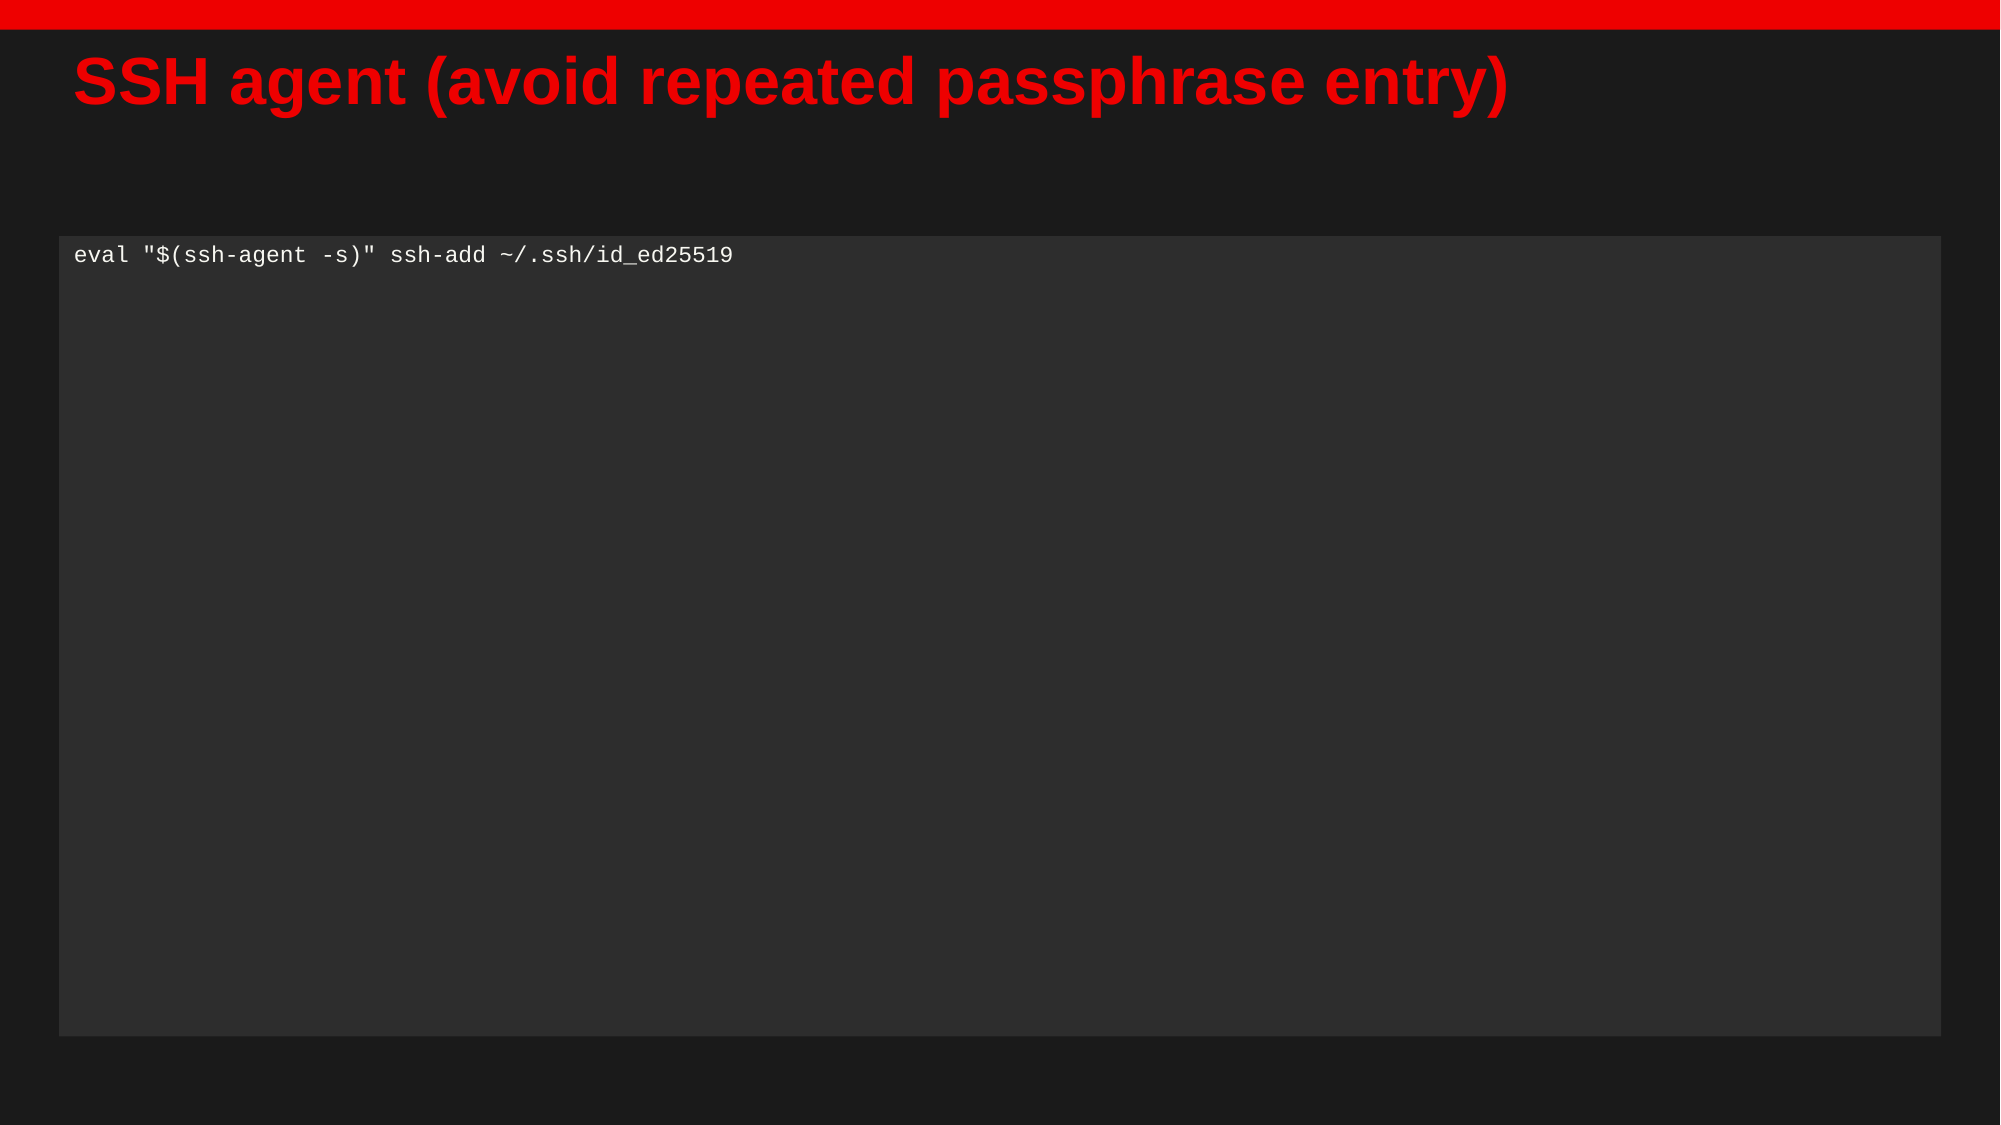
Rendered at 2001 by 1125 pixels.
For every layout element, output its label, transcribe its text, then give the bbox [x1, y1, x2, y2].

text_box eval "$(ssh-agent -s)" ssh-add ~/.ssh/id_ed25519 [59, 236, 1942, 1037]
text_box [0, 0, 2001, 30]
text_box SSH agent (avoid repeated passphrase entry) [59, 36, 1942, 208]
